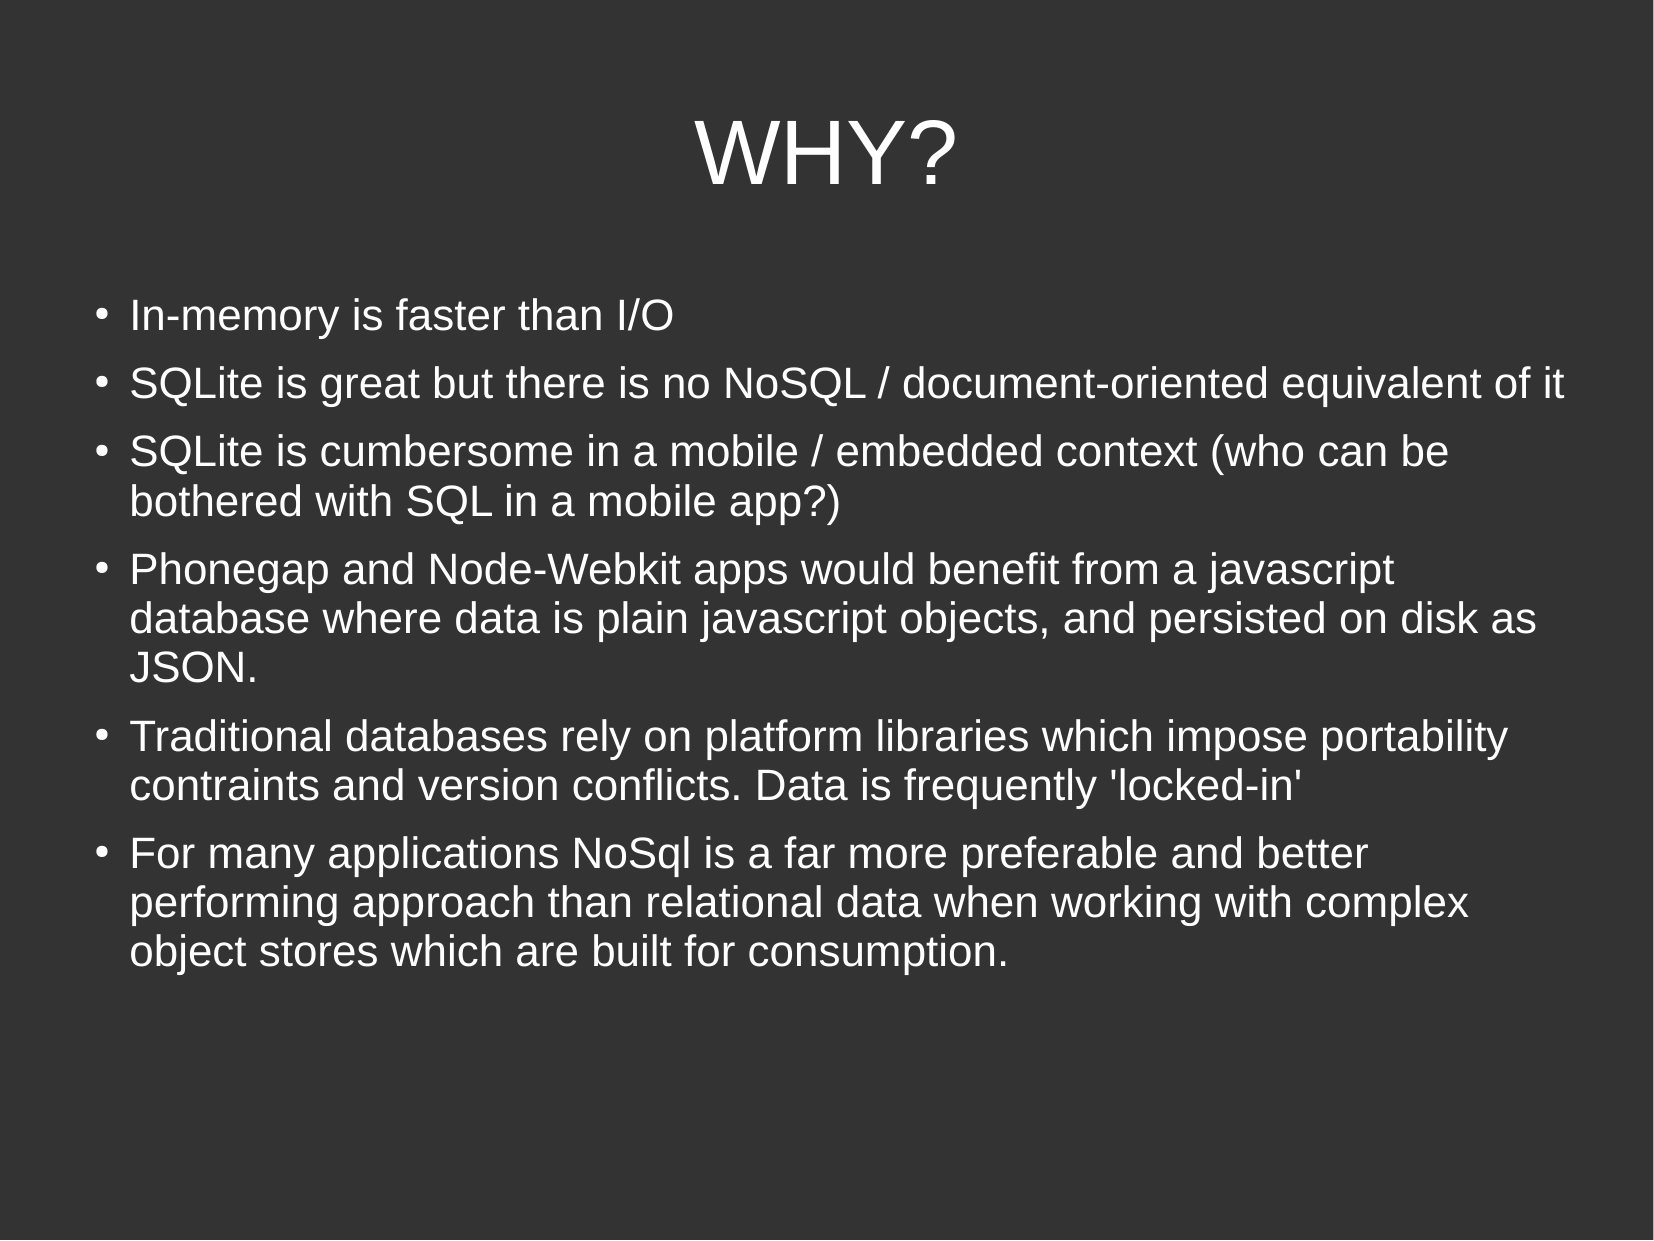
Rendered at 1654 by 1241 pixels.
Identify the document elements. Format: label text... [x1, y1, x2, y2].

list In-memory is faster than I/O SQLite is great but there is no NoSQL / document-oriented equivalent of it SQLite is cumbersome in a mobile / embedded context (who can be bothered with SQL in a mobile app?) Phonegap and Node-Webkit apps would benefit from a javascript database where data is plain javascript objects, and persisted on disk as JSON. Traditional databases rely on platform libraries which impose portability contraints and version conflicts. Data is frequently 'locked-in' For many applications NoSql is a far more preferable and better performing approach than relational data when working with complex object stores which are built for consumption. [82, 290, 1571, 1010]
title WHY? [82, 49, 1571, 257]
